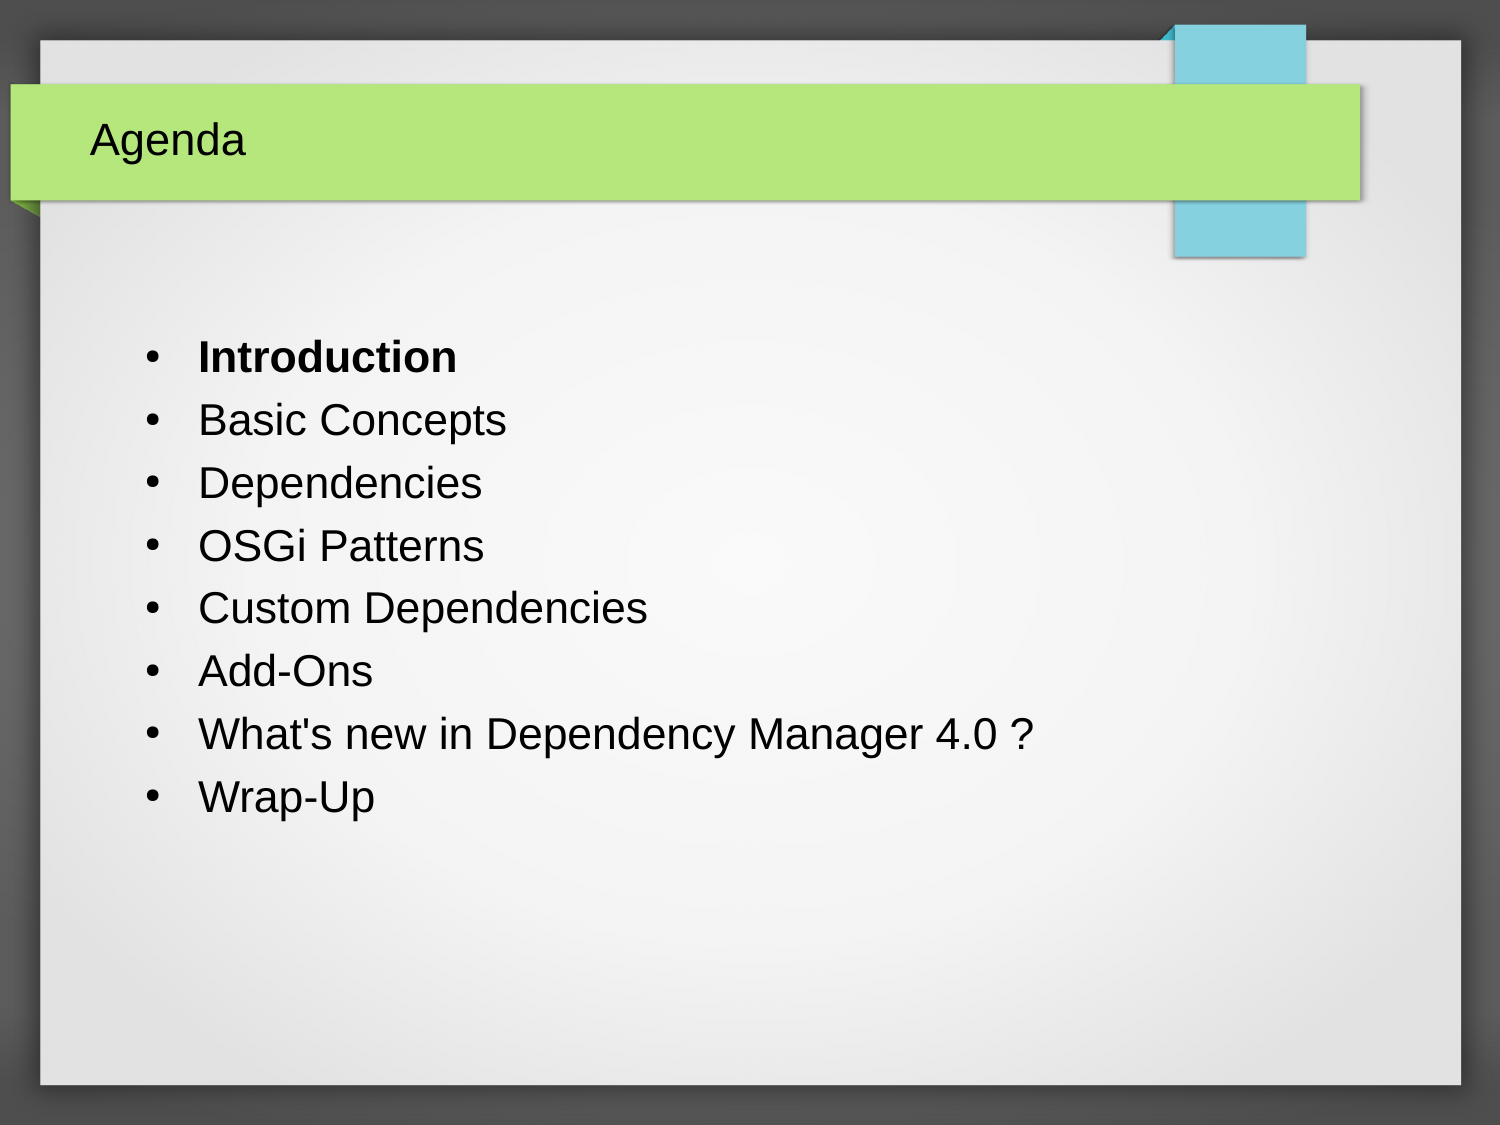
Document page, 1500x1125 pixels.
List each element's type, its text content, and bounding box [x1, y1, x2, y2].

title Agenda [75, 85, 1147, 193]
picture [0, 0, 1500, 1125]
list Introduction Basic Concepts Dependencies OSGi Patterns Custom Dependencies Add-Ons What's new in Dependency Manager 4.0 ? Wrap-Up [112, 324, 1388, 978]
